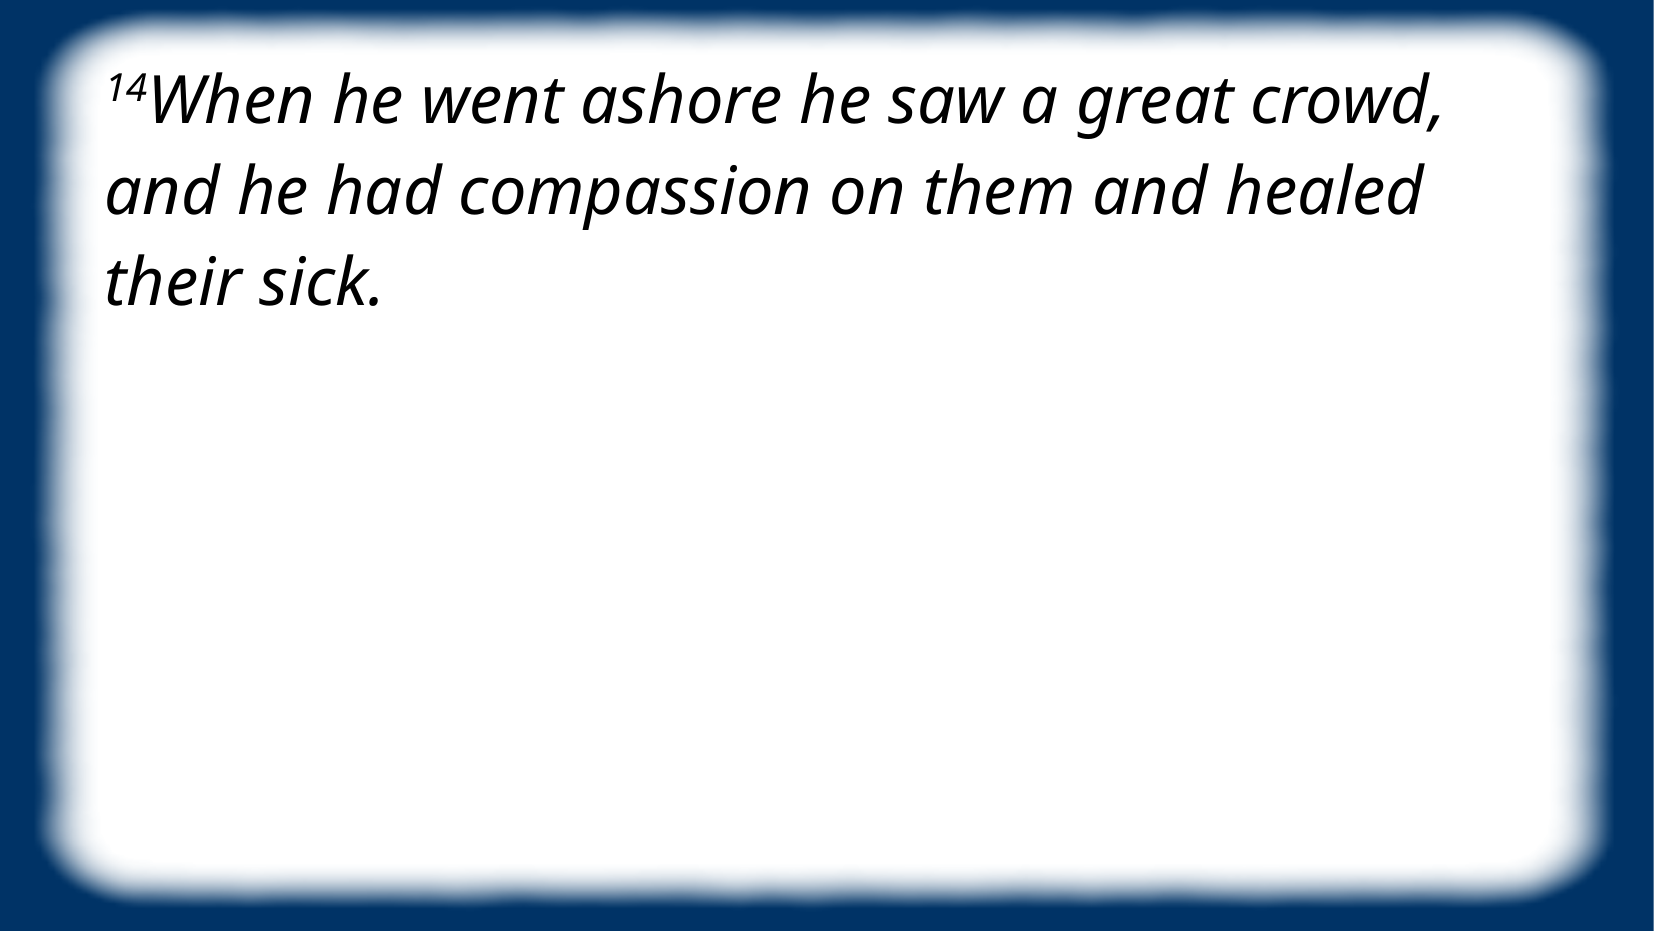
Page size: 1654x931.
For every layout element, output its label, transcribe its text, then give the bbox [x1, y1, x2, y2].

text_box 14When he went ashore he saw a great crowd, and he had compassion on them and healed their sick. [90, 45, 1546, 327]
picture [0, 0, 1654, 931]
